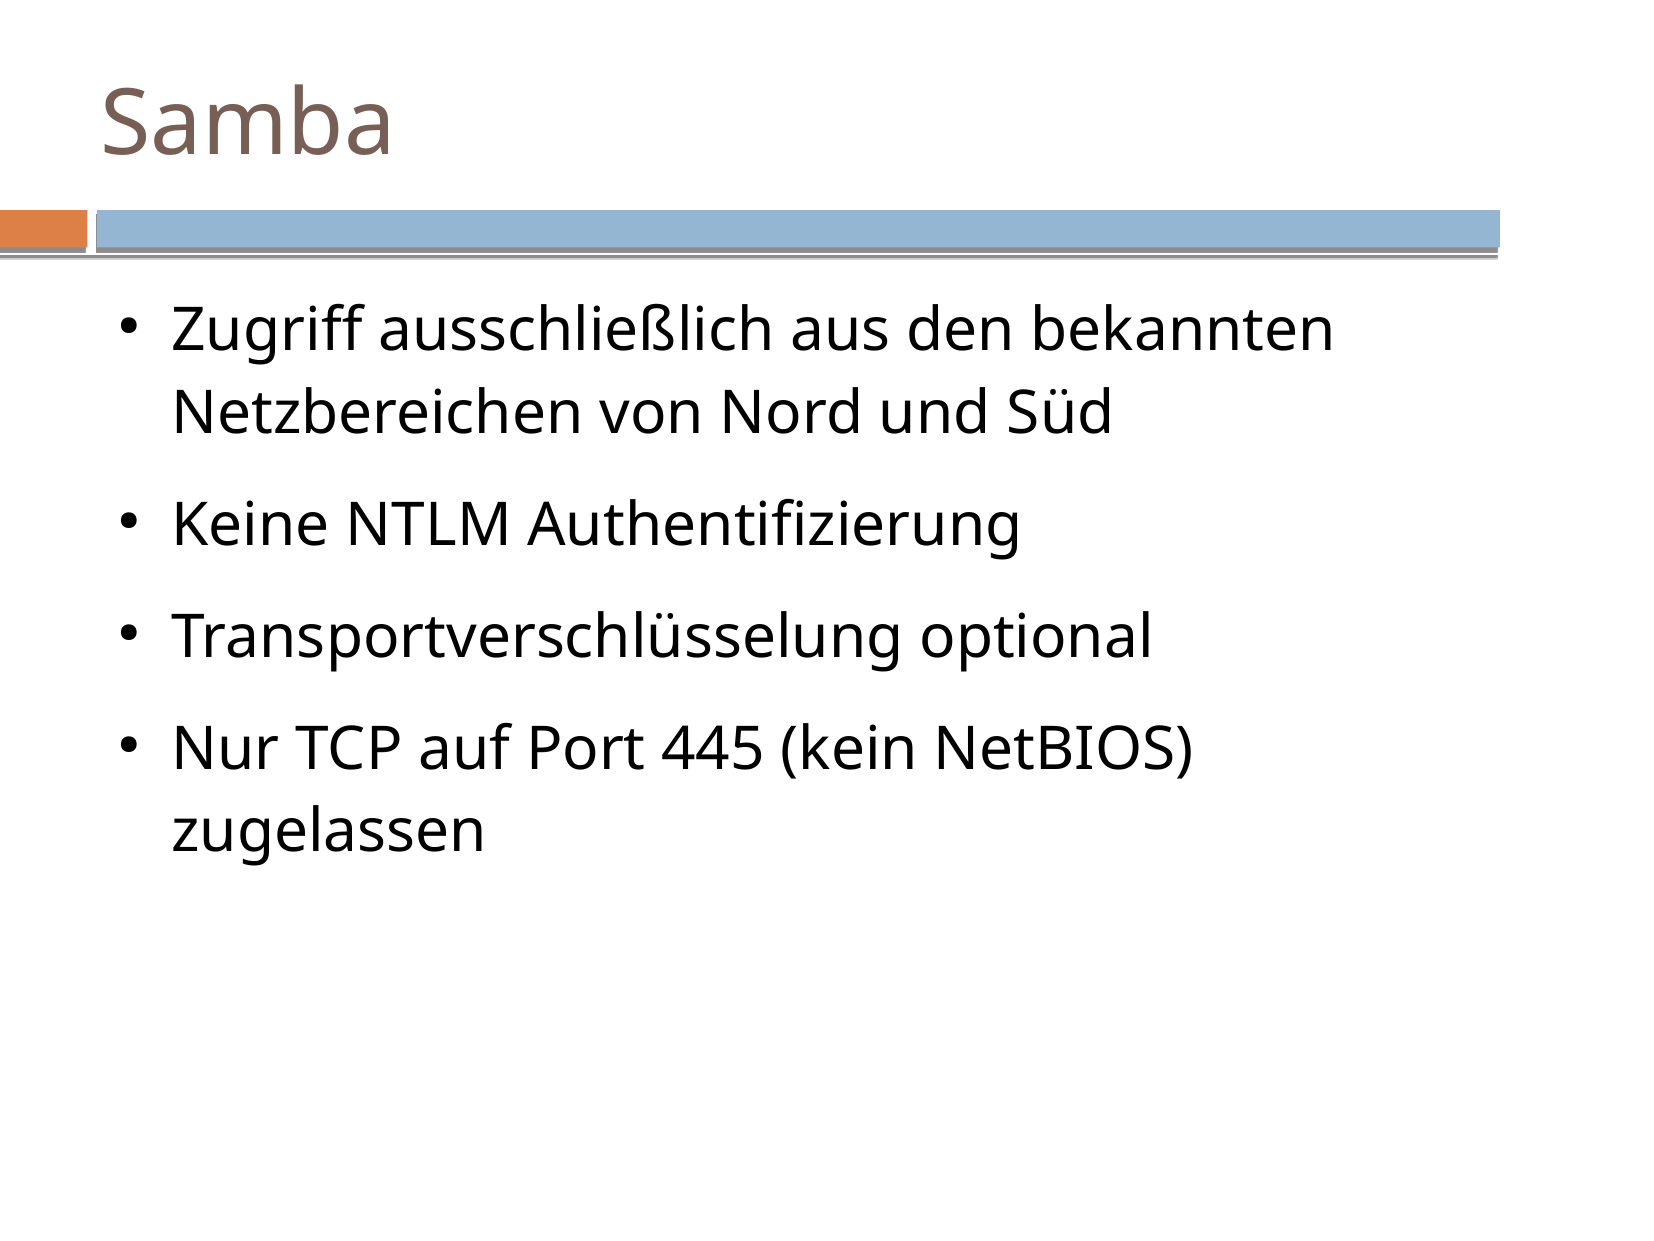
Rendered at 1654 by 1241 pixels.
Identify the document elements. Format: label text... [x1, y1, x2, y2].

list Zugriff ausschließlich aus den bekannten Netzbereichen von Nord und Süd Keine NTLM Authentifizierung Transportverschlüsselung optional Nur TCP auf Port 445 (kein NetBIOS) zugelassen [100, 286, 1438, 1024]
title Samba [100, 11, 1607, 226]
